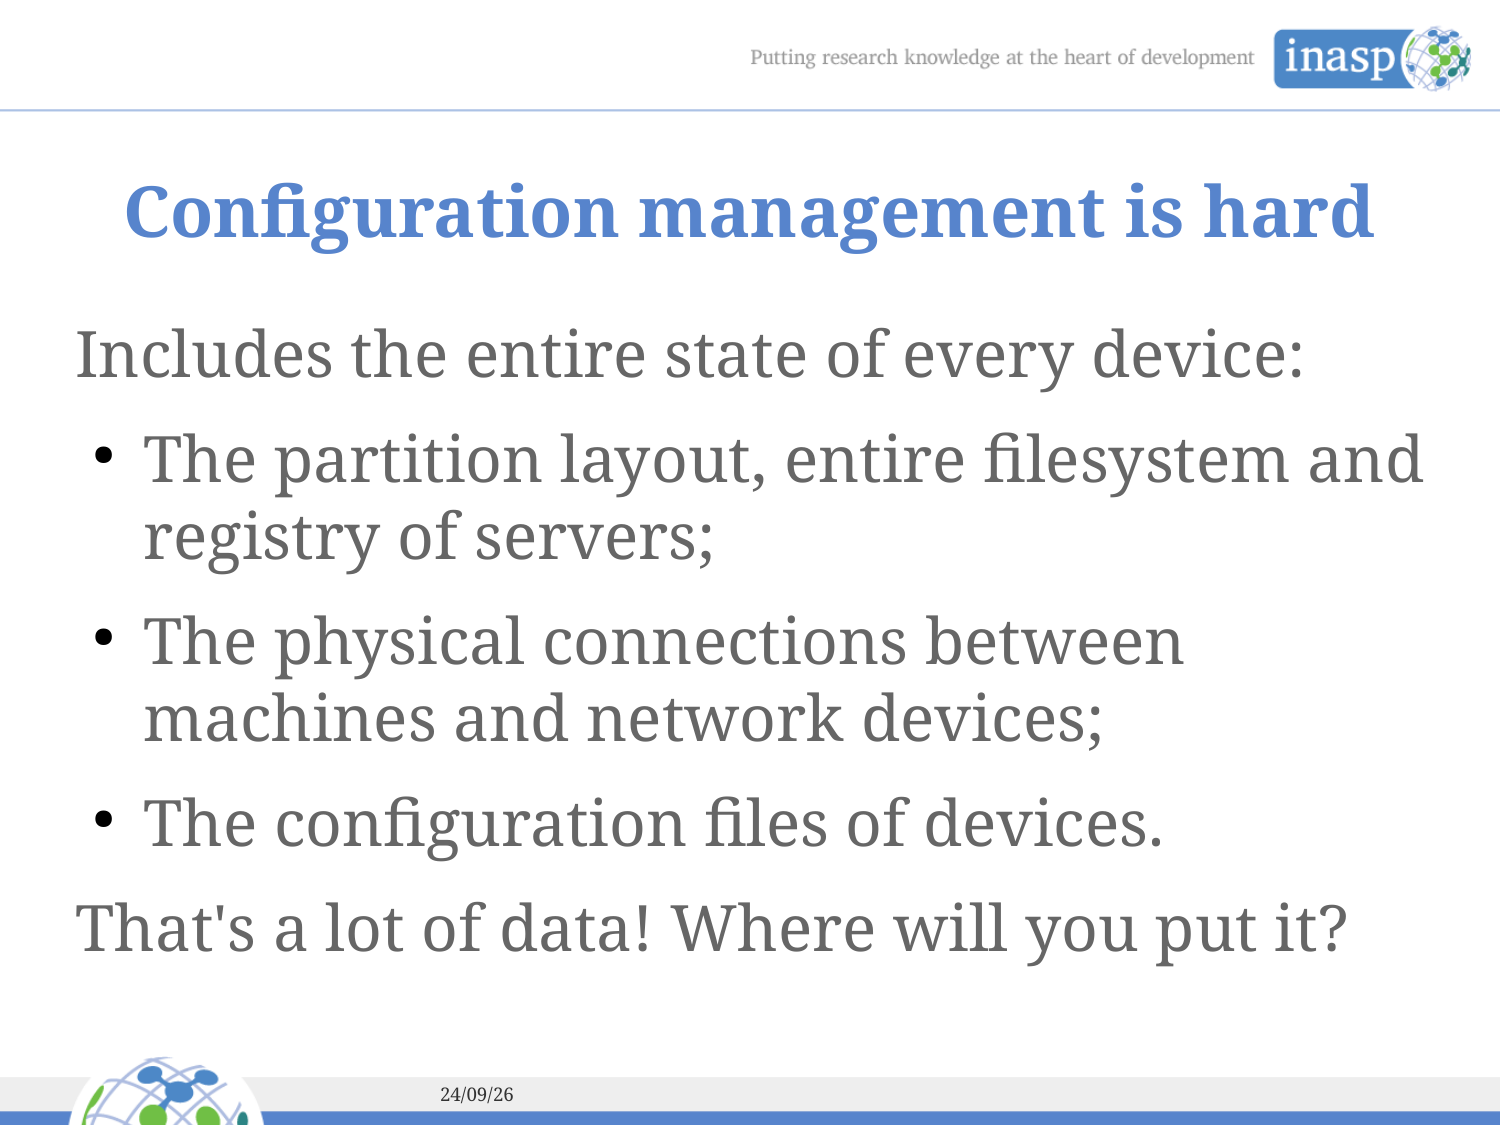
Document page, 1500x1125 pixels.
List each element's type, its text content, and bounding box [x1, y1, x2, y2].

title Configuration management is hard [75, 129, 1426, 313]
picture [0, 0, 1500, 1125]
list Includes the entire state of every device: The partition layout, entire filesystem and registry of servers; The physical connections between machines and network devices; The configuration files of devices. That's a lot of data! Where will you put it? [75, 313, 1426, 967]
